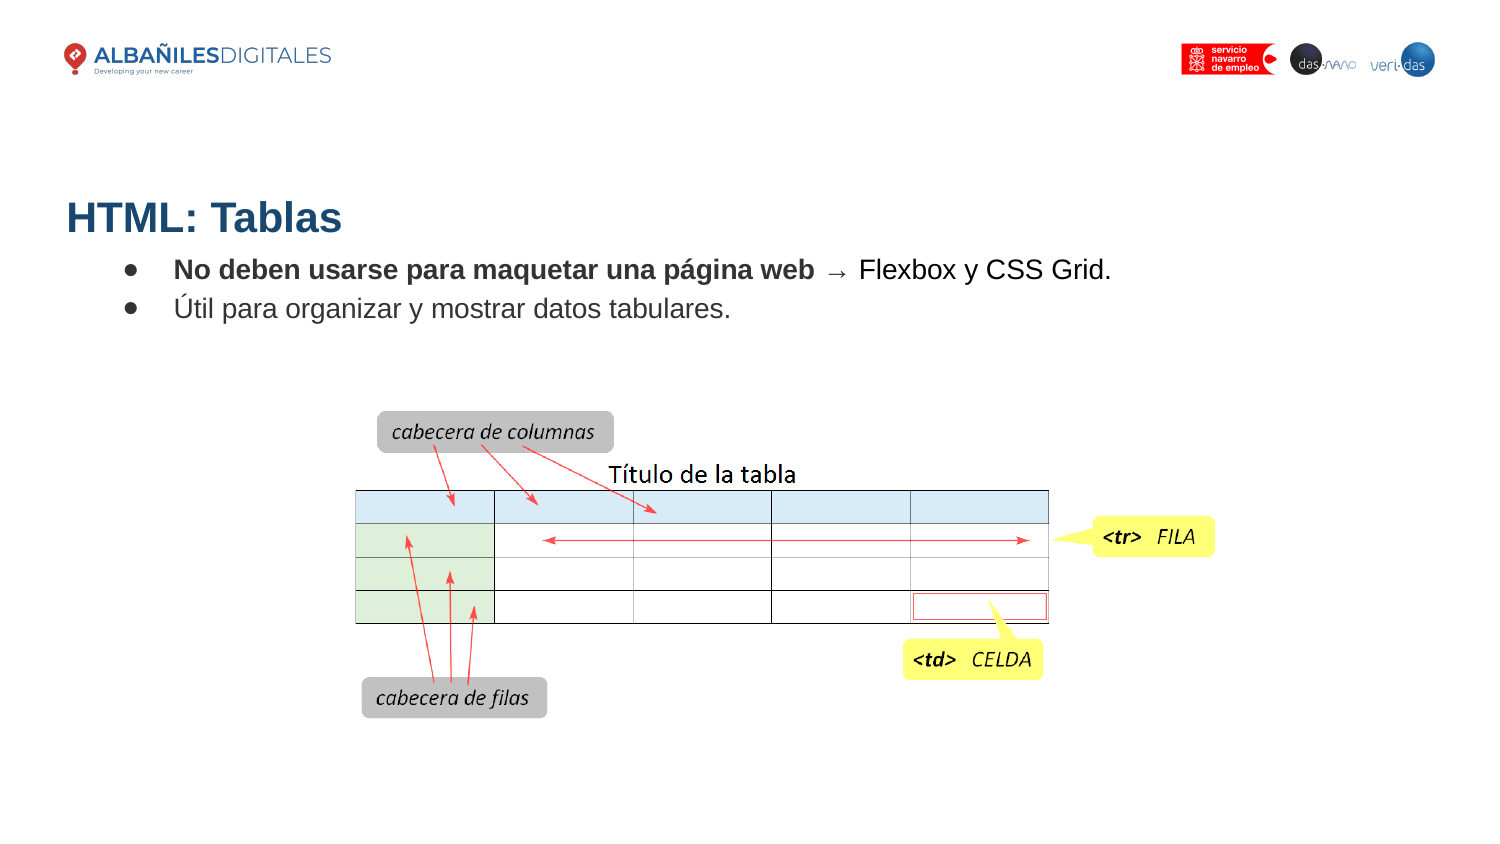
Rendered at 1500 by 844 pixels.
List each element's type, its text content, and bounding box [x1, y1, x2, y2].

text_box No deben usarse para maquetar una página web → Flexbox y CSS Grid. Útil para organizar y mostrar datos tabulares. [83, 231, 1343, 474]
text_box HTML: Tablas [66, 179, 988, 241]
picture [1290, 43, 1356, 75]
picture [1370, 42, 1435, 77]
picture [343, 401, 1230, 725]
picture [1181, 43, 1277, 75]
picture [64, 43, 332, 75]
